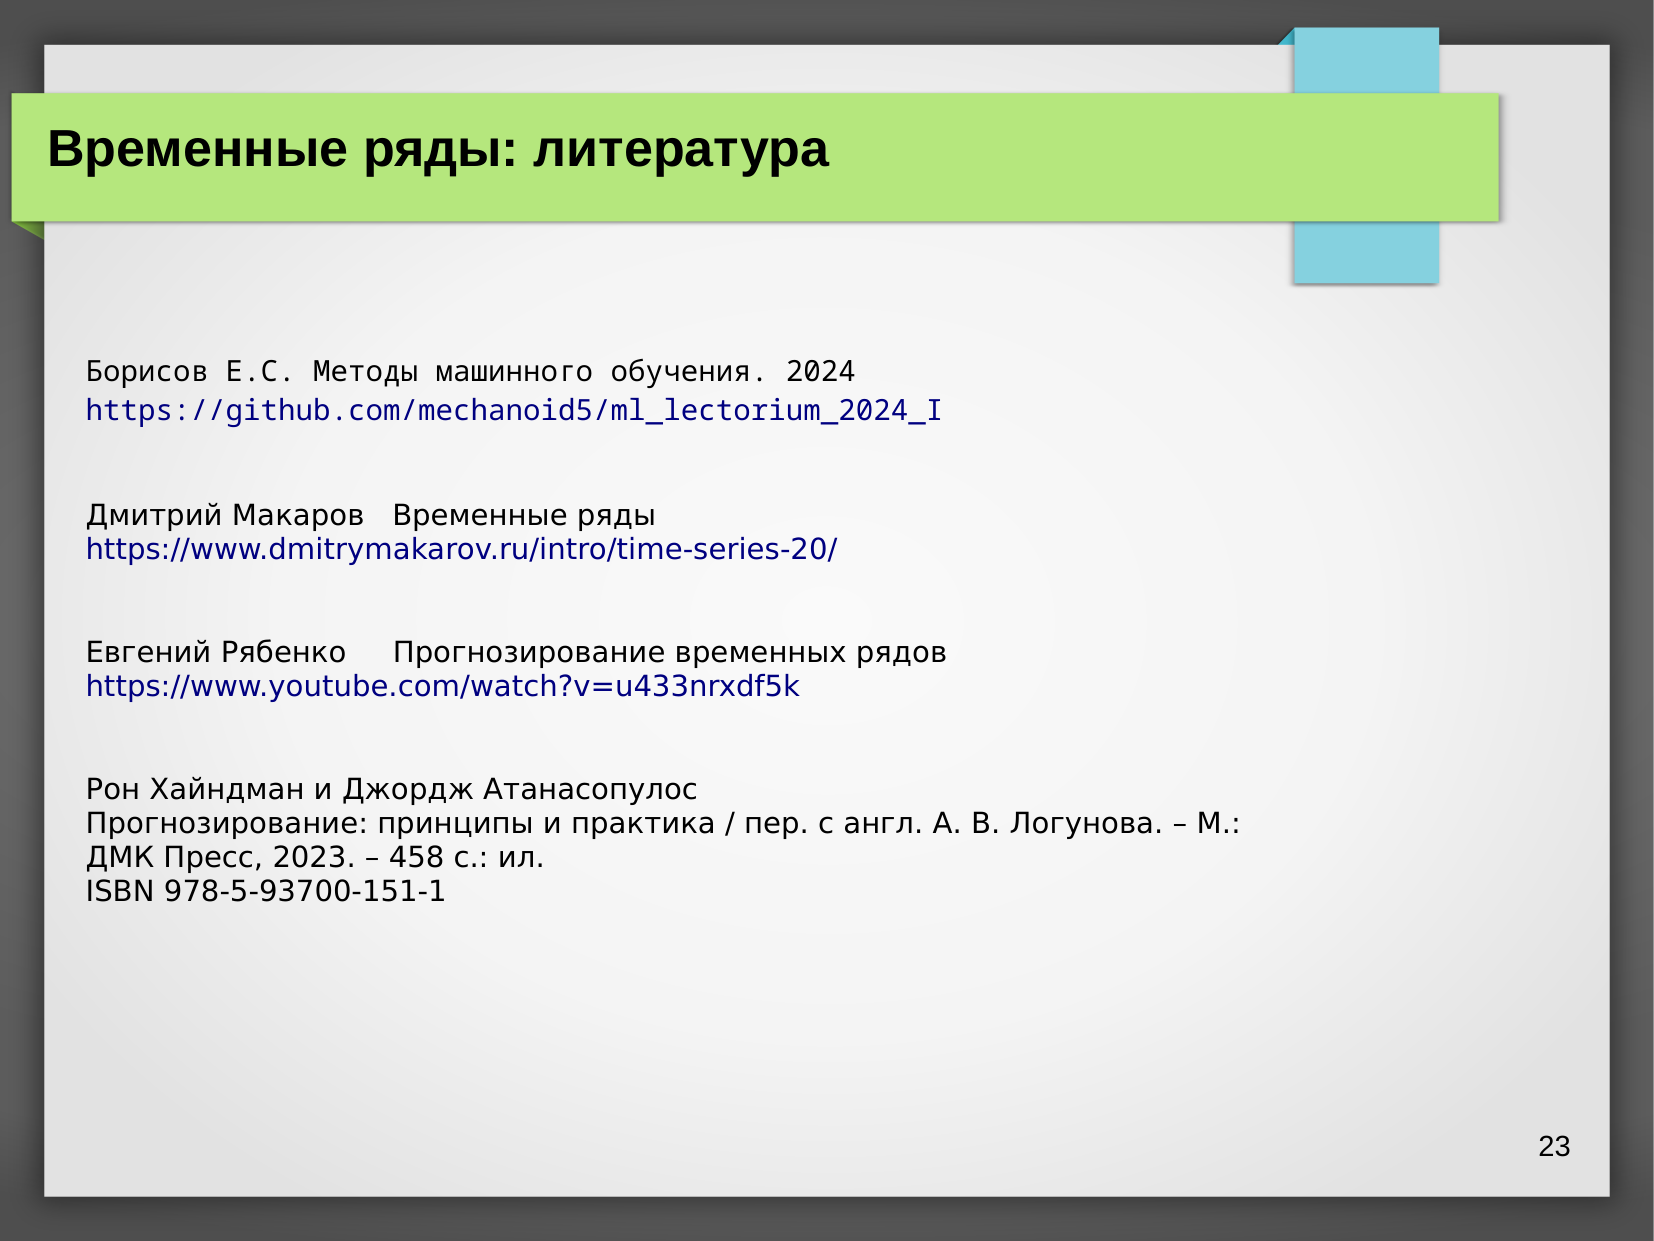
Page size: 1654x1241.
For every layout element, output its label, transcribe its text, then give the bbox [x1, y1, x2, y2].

title Временные ряды: литература [47, 96, 1371, 201]
text_box Борисов Е.С. Методы машинного обучения. 2024 https://github.com/mechanoid5/ml_lectorium_2024_I Дмитрий Макаров Временные ряды https://www.dmitrymakarov.ru/intro/time-series-20/ Евгений Рябенко Прогнозирование временных рядов https://www.youtube.com/watch?v=u433nrxdf5k Рон Хайндман и Джордж Атанасопулос Прогнозирование: принципы и практика / пер. с англ. А. В. Логунова. – М.: ДМК Пресс, 2023. – 458 с.: ил. ISBN 978-5-93700-151-1 [70, 342, 1548, 974]
picture [0, 0, 1654, 1241]
